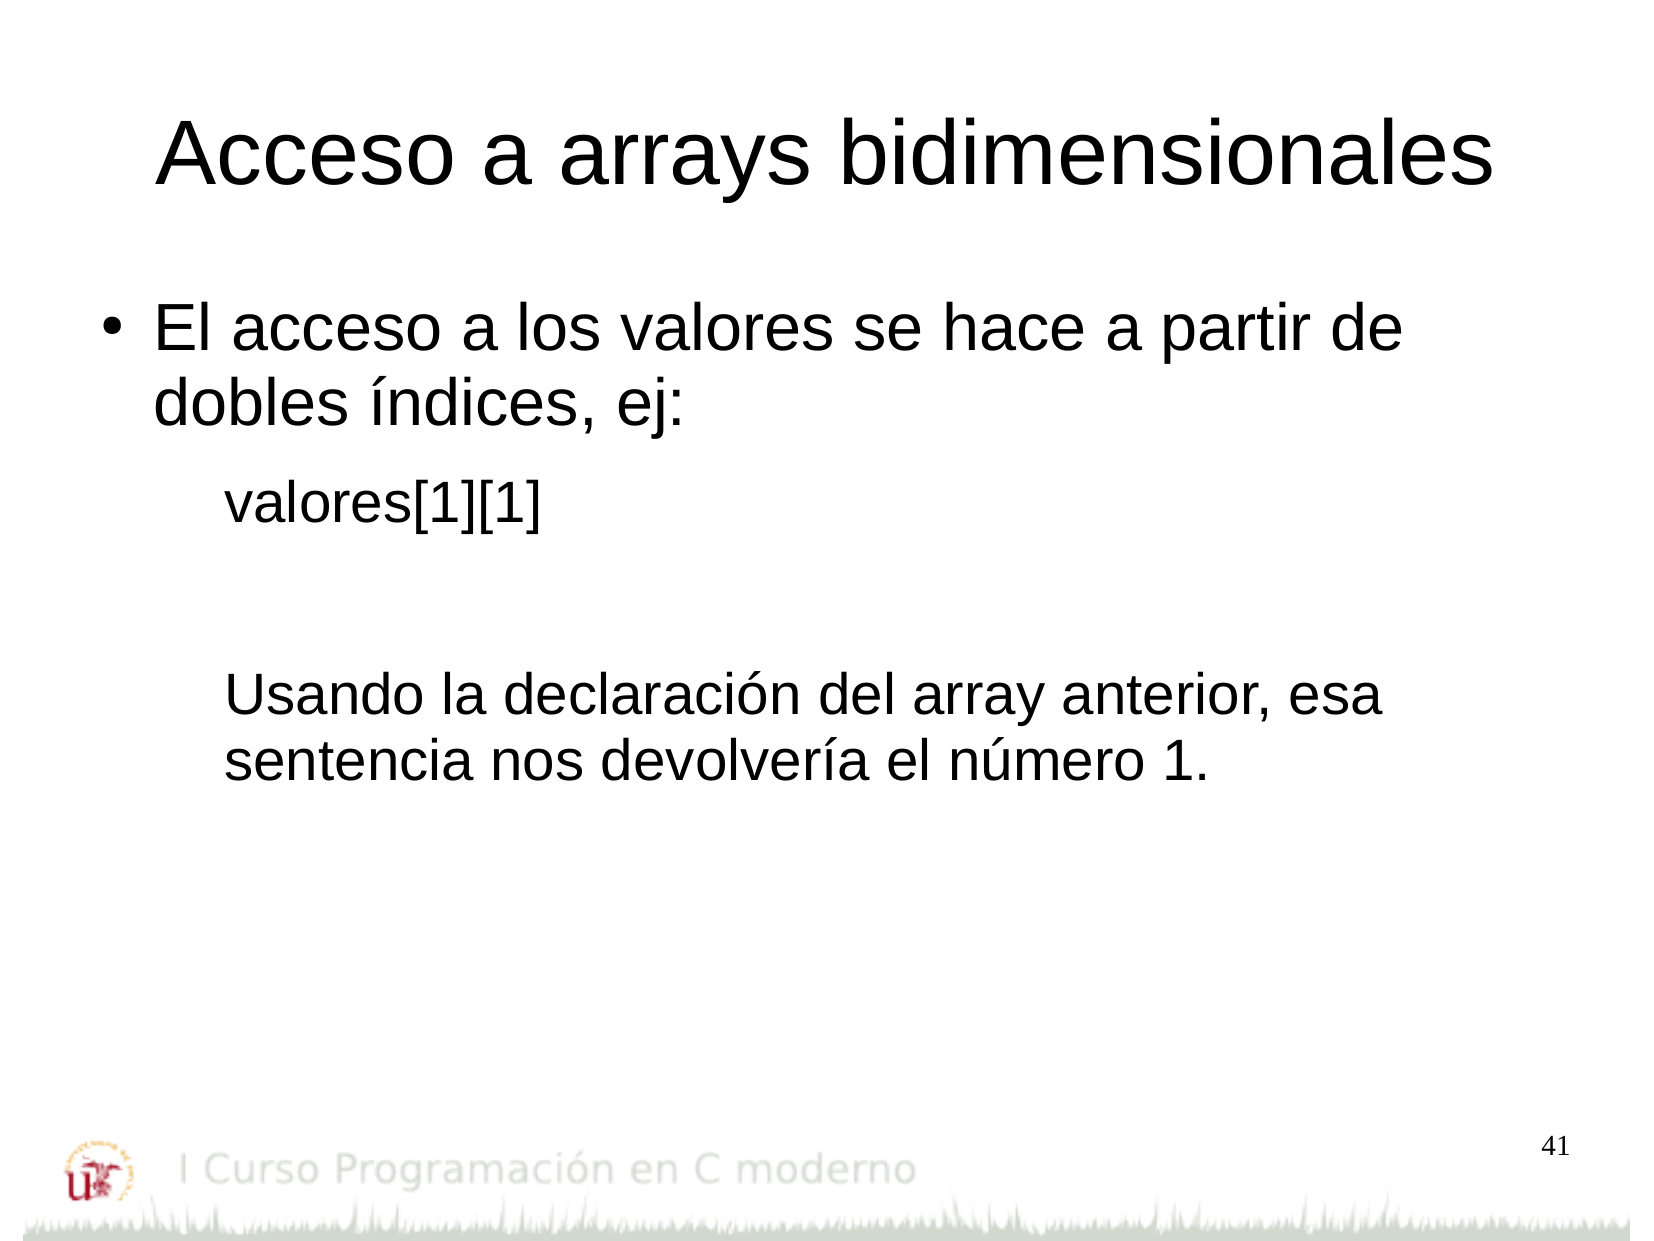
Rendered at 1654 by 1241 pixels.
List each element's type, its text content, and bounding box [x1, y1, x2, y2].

title Acceso a arrays bidimensionales [82, 49, 1571, 257]
list El acceso a los valores se hace a partir de dobles índices, ej: valores[1][1] Usando la declaración del array anterior, esa sentencia nos devolvería el número 1. [82, 290, 1538, 1010]
picture [23, 1136, 1630, 1241]
